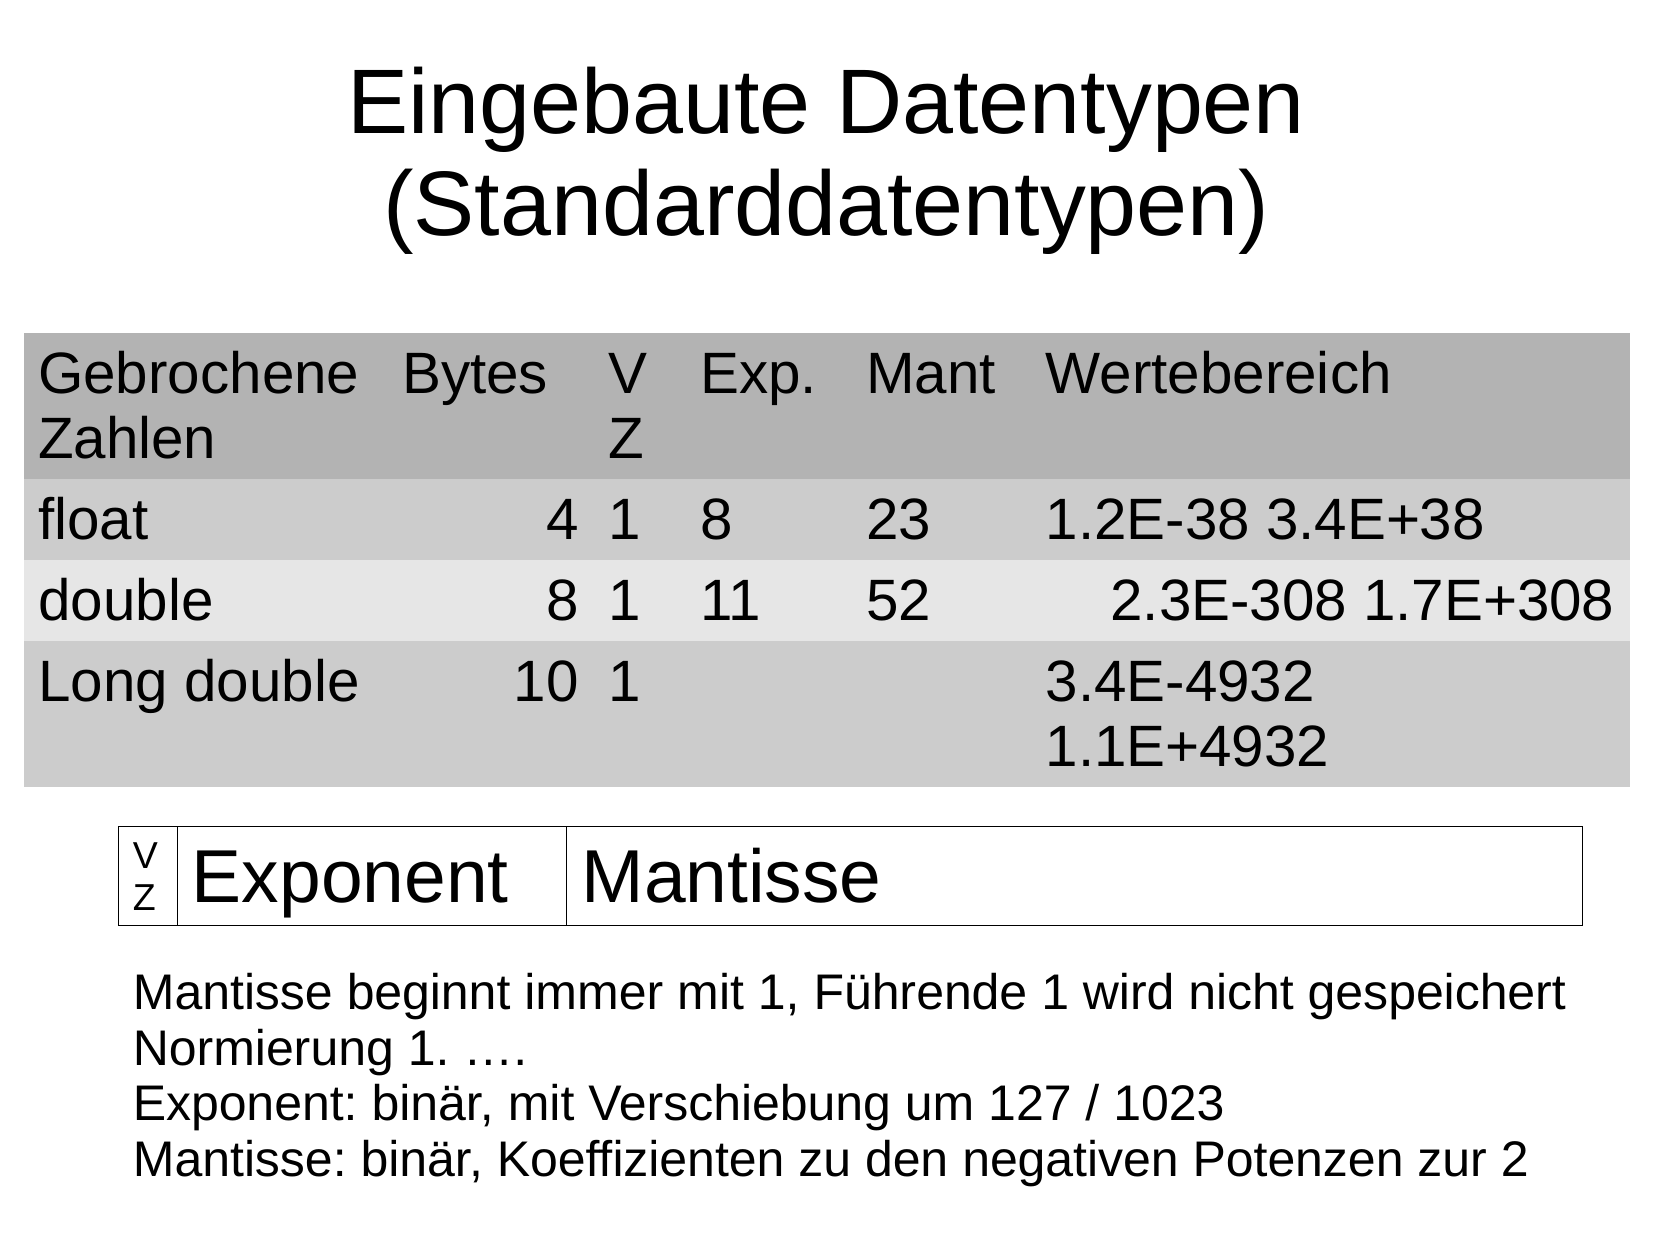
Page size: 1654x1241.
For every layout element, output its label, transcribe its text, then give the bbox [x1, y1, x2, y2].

table_cell 3.4E-4932 1.1E+4932 [1031, 641, 1630, 787]
table_cell float [24, 479, 387, 560]
table_cell [851, 641, 1031, 787]
table_cell double [24, 560, 387, 641]
table_header Wertebereich [1031, 333, 1630, 479]
table_cell [686, 641, 851, 787]
table_cell 2.3E-308 1.7E+308 [1031, 560, 1630, 641]
table_cell 1.2E-38 3.4E+38 [1031, 479, 1630, 560]
table_cell 1 [593, 560, 686, 641]
table_cell 8 [686, 479, 851, 560]
table_cell 4 [387, 479, 593, 560]
table_cell 1 [593, 641, 686, 787]
title Eingebaute Datentypen (Standarddatentypen) [82, 49, 1571, 257]
text_box VZ [118, 826, 177, 926]
table_cell 52 [851, 560, 1031, 641]
table_cell 23 [851, 479, 1031, 560]
table_header VZ [593, 333, 686, 479]
table_cell 8 [387, 560, 593, 641]
table_cell Long double [24, 641, 387, 787]
table_cell 1 [593, 479, 686, 560]
table_header Mant [851, 333, 1031, 479]
text_box Mantisse beginnt immer mit 1, Führende 1 wird nicht gespeichert Normierung 1. …. Exponent: binär, mit Verschiebung um 127 / 1023 Mantisse: binär, Koeffizienten zu den negativen Potenzen zur 2 [118, 956, 1583, 1197]
table_header Exp. [686, 333, 851, 479]
text_box Exponent [177, 826, 566, 926]
table_header Gebrochene Zahlen [24, 333, 387, 479]
table_header Bytes [387, 333, 593, 479]
table_cell 11 [686, 560, 851, 641]
text_box Mantisse [566, 826, 1583, 926]
table_cell 10 [387, 641, 593, 787]
